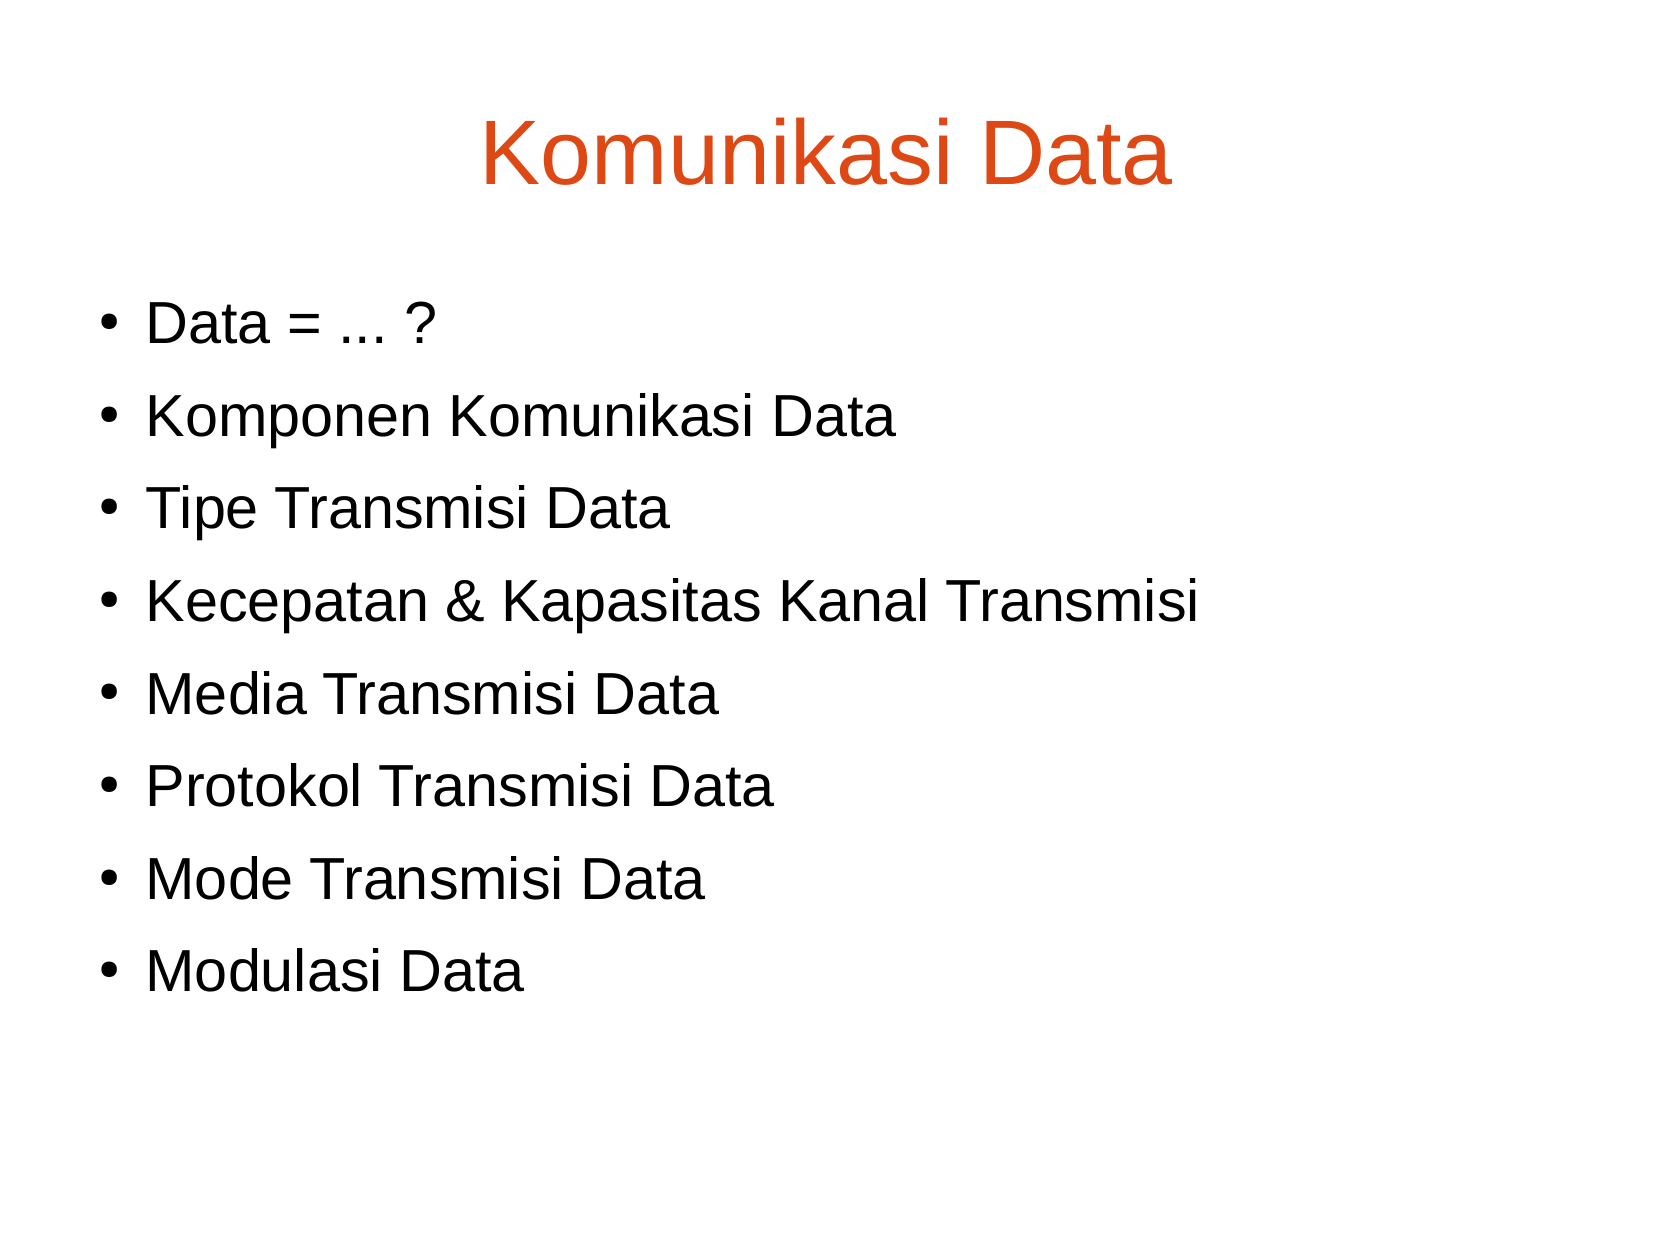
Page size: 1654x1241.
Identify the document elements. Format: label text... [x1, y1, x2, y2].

title Komunikasi Data [82, 49, 1571, 257]
list Data = ... ? Komponen Komunikasi Data Tipe Transmisi Data Kecepatan & Kapasitas Kanal Transmisi Media Transmisi Data Protokol Transmisi Data Mode Transmisi Data Modulasi Data [82, 290, 1571, 1010]
